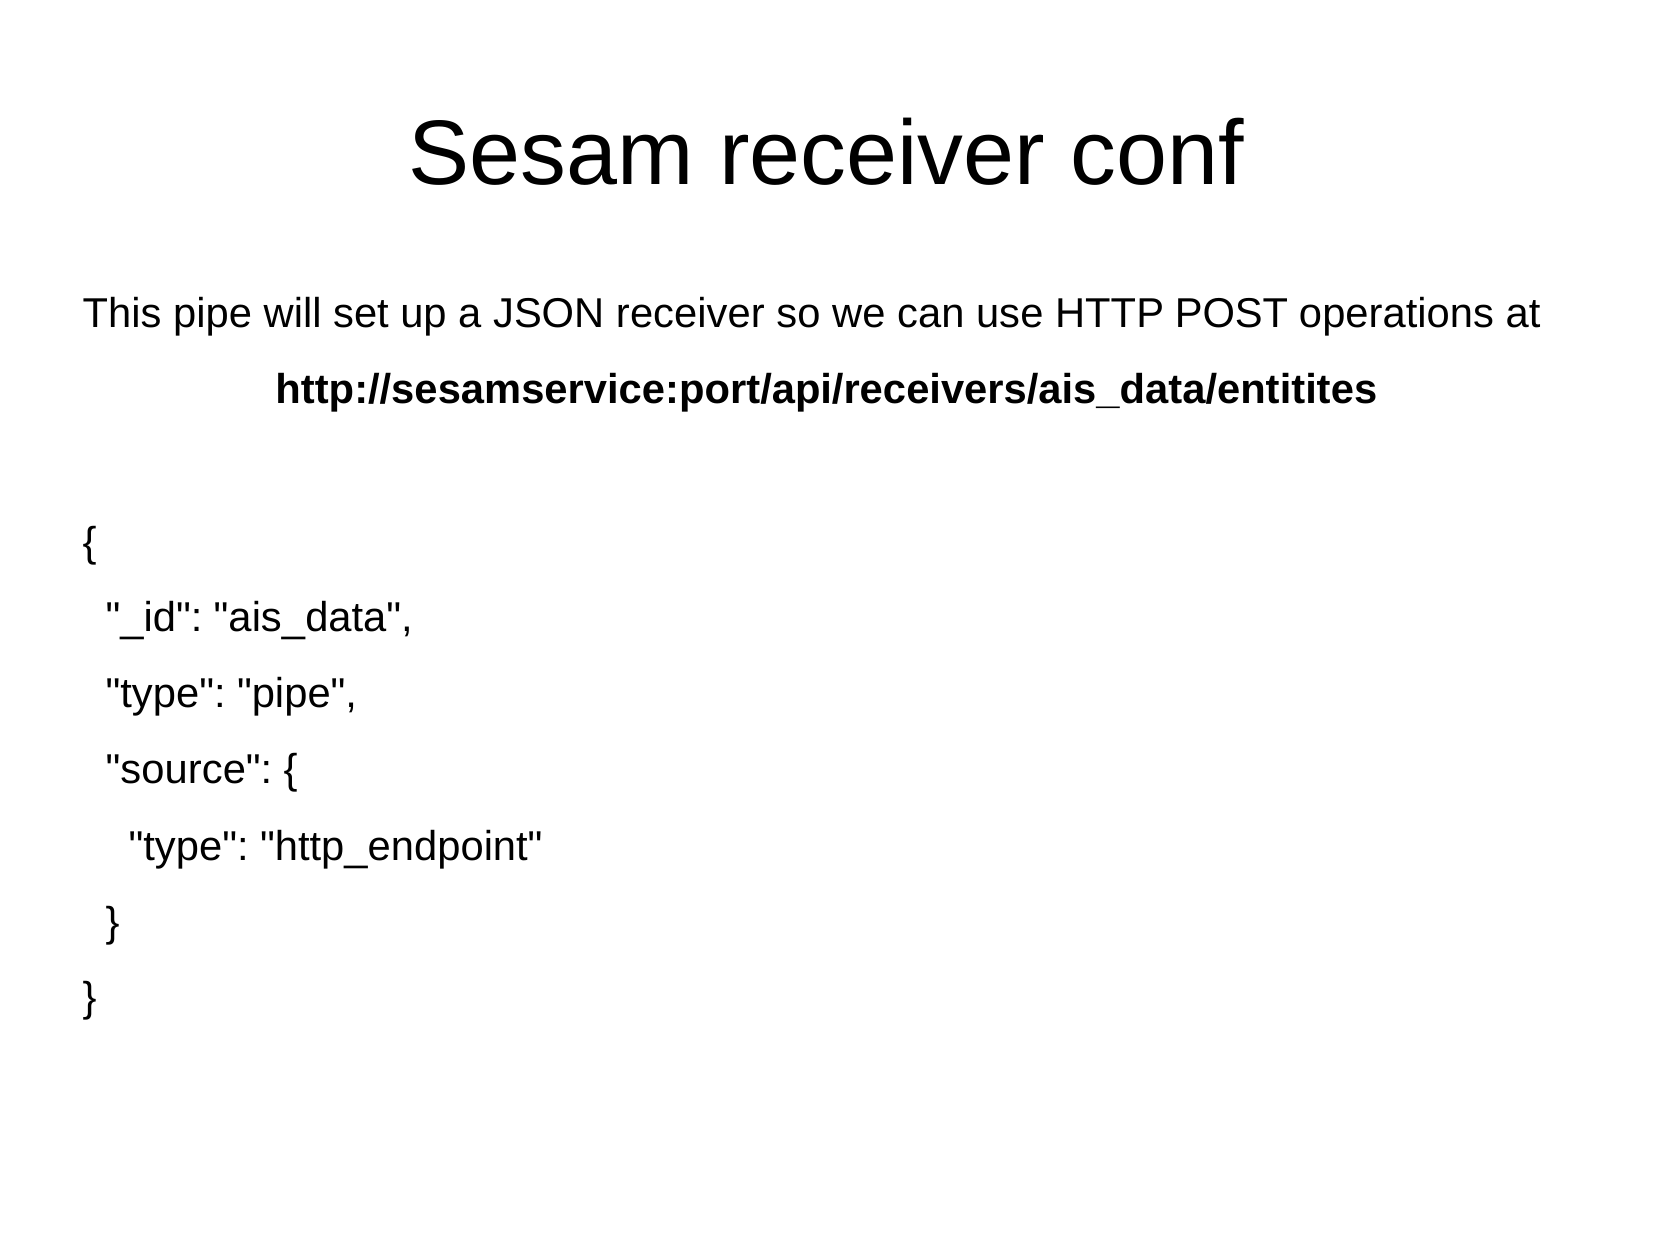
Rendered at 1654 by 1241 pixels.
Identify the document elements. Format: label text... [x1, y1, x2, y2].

list This pipe will set up a JSON receiver so we can use HTTP POST operations at http://sesamservice:port/api/receivers/ais_data/entitites { "_id": "ais_data", "type": "pipe", "source": { "type": "http_endpoint" } } [82, 290, 1571, 1096]
title Sesam receiver conf [82, 49, 1571, 257]
